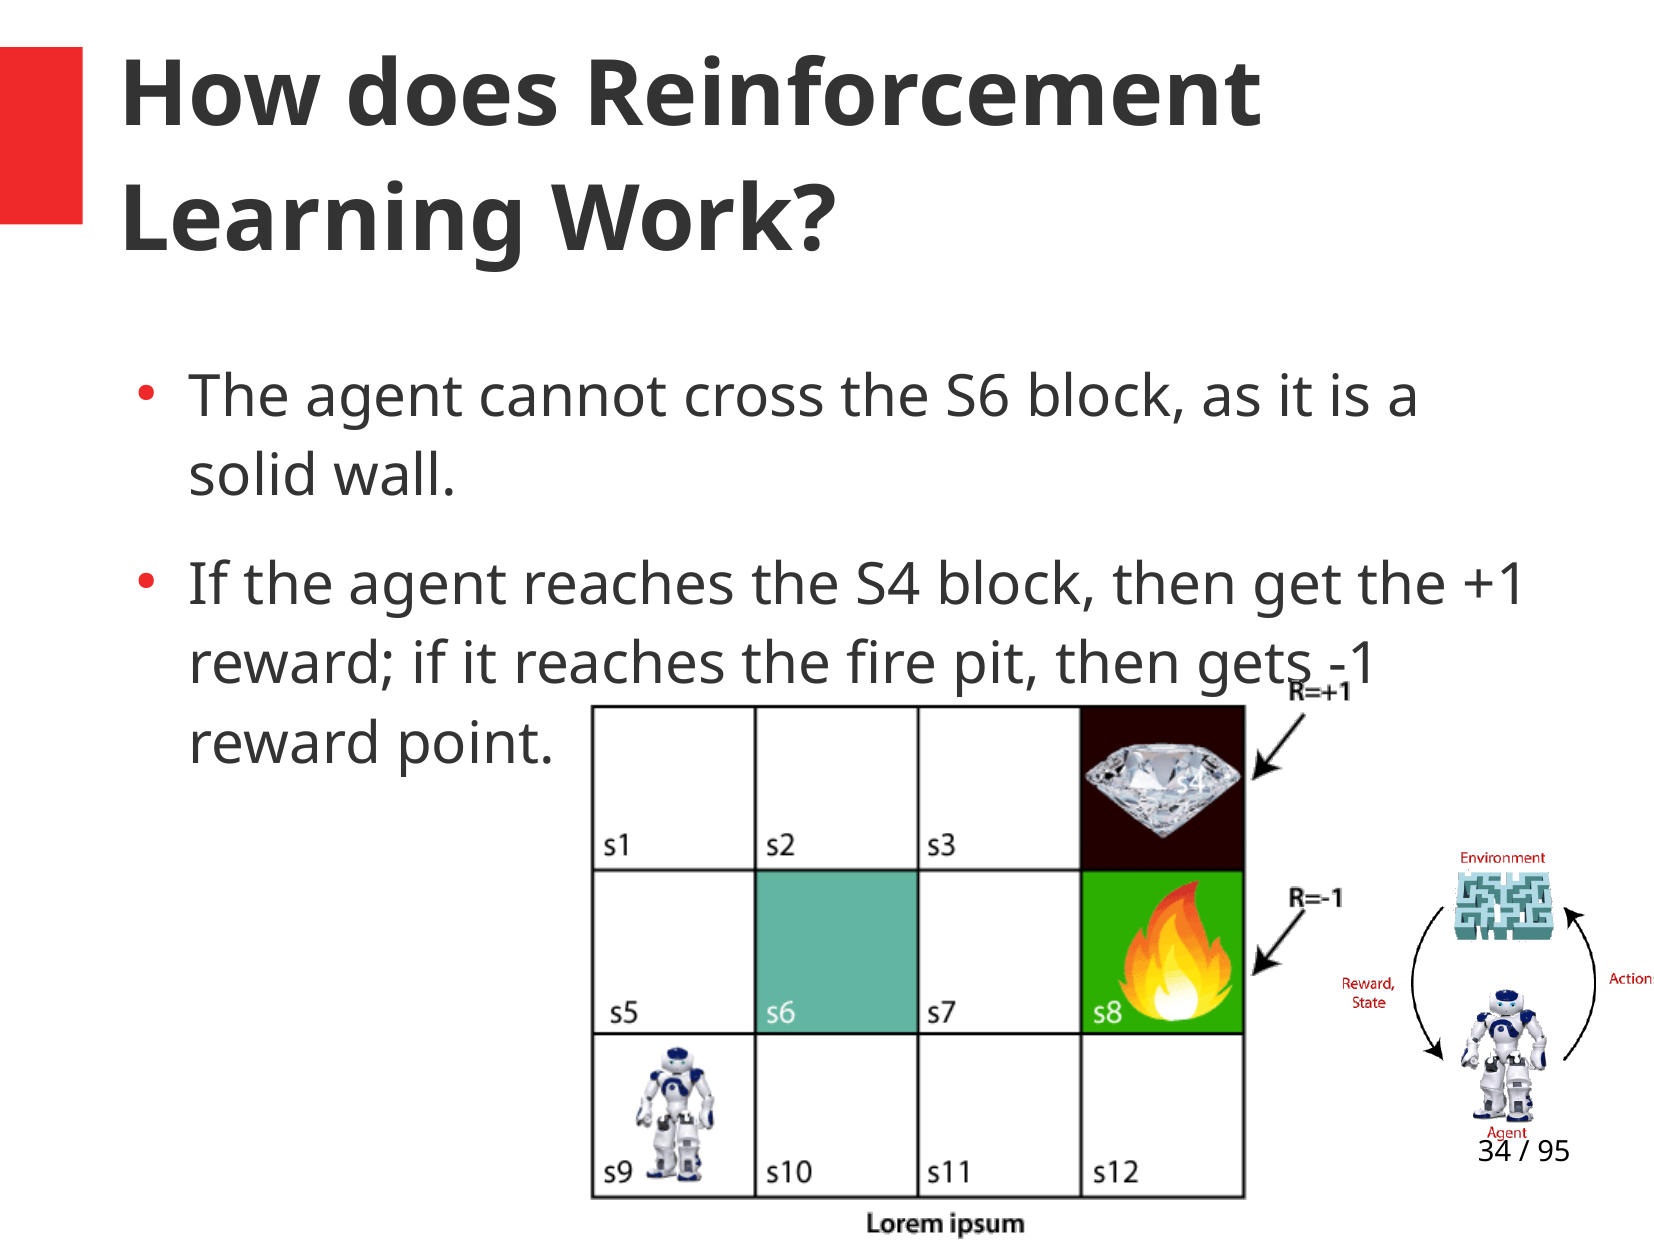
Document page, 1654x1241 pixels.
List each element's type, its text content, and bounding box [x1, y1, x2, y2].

title How does Reinforcement Learning Work? [118, 28, 1571, 278]
list The agent cannot cross the S6 block, as it is a solid wall. If the agent reaches the S4 block, then get the +1 reward; if it reaches the fire pit, then gets -1 reward point. [118, 354, 1536, 1074]
picture [577, 638, 1654, 1241]
